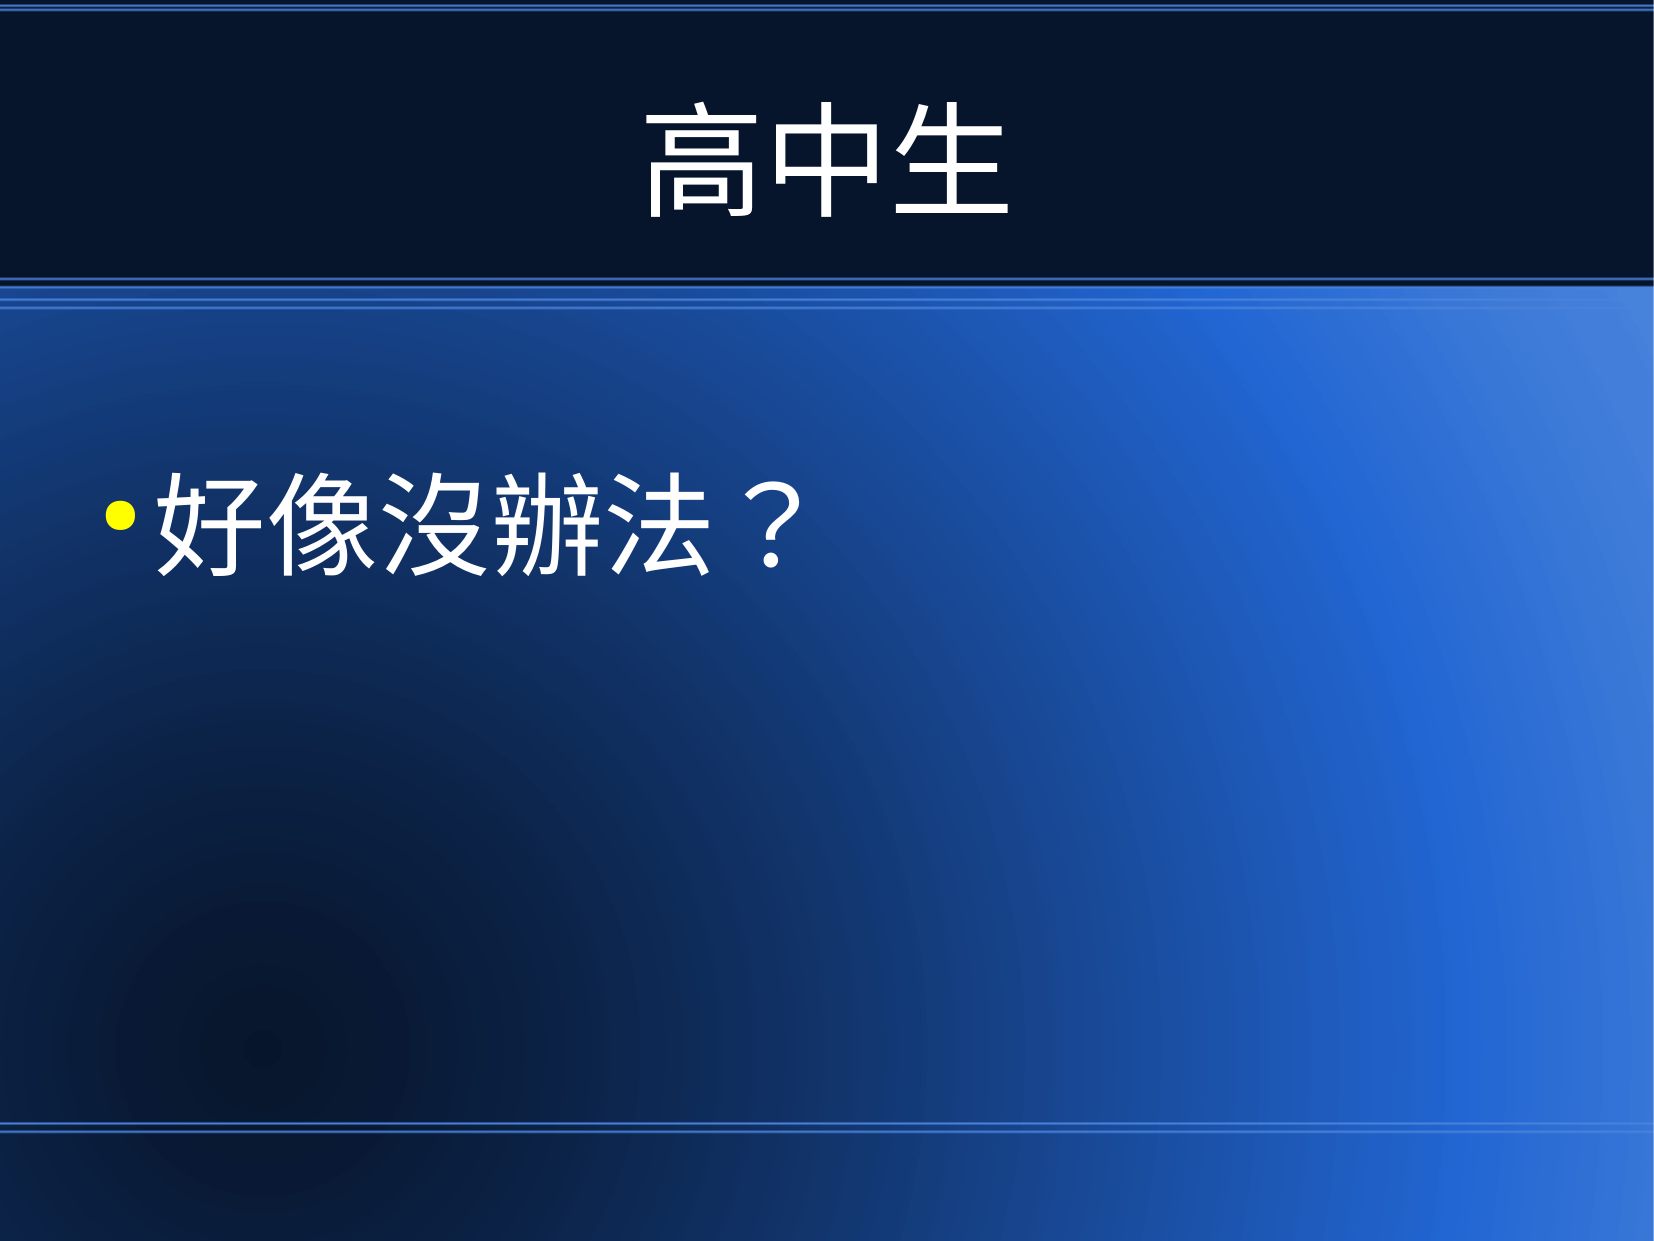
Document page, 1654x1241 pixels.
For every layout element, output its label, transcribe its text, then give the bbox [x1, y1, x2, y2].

list 好像沒辦法？ [82, 355, 1571, 1241]
title 高中生 [82, 49, 1571, 257]
picture [0, 0, 1654, 1241]
